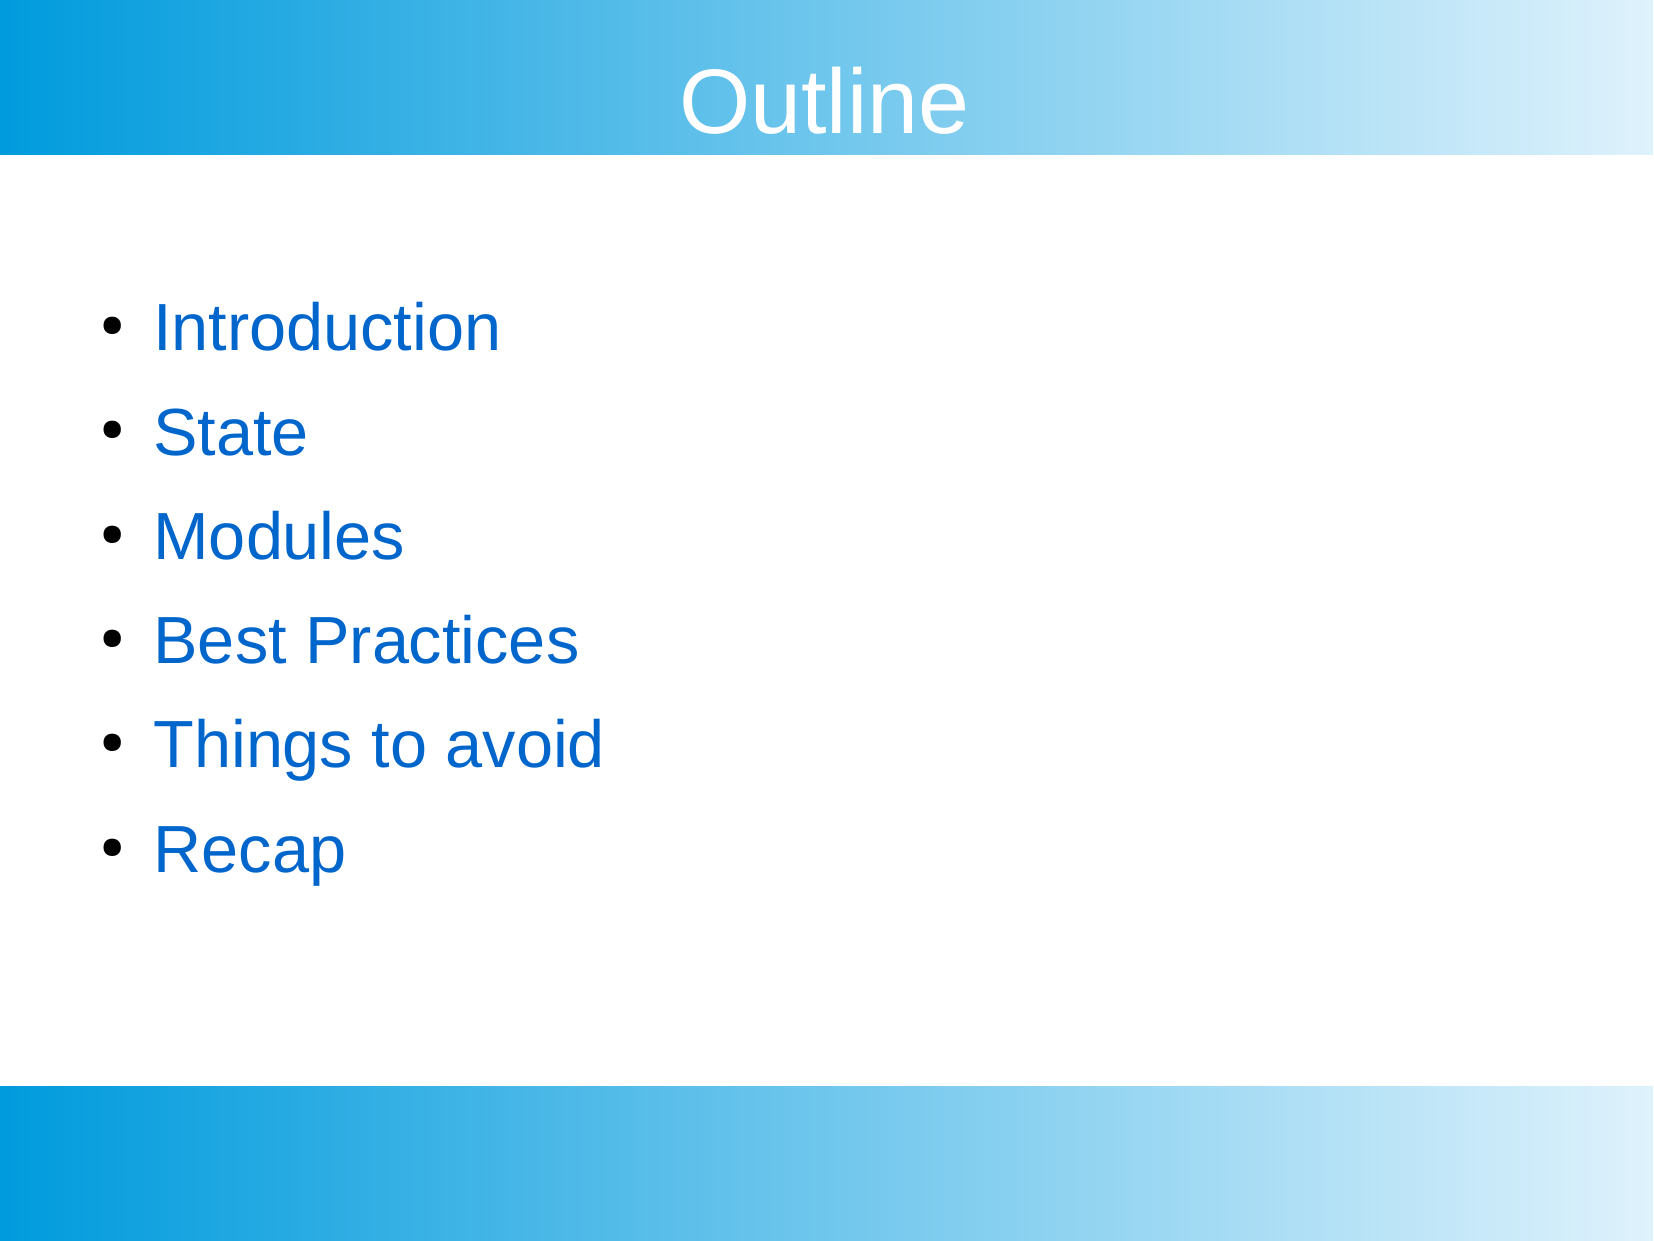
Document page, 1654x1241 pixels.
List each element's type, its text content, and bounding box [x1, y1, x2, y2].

list Introduction State Modules Best Practices Things to avoid Recap [82, 290, 1571, 1010]
title Outline [82, 49, 1571, 155]
